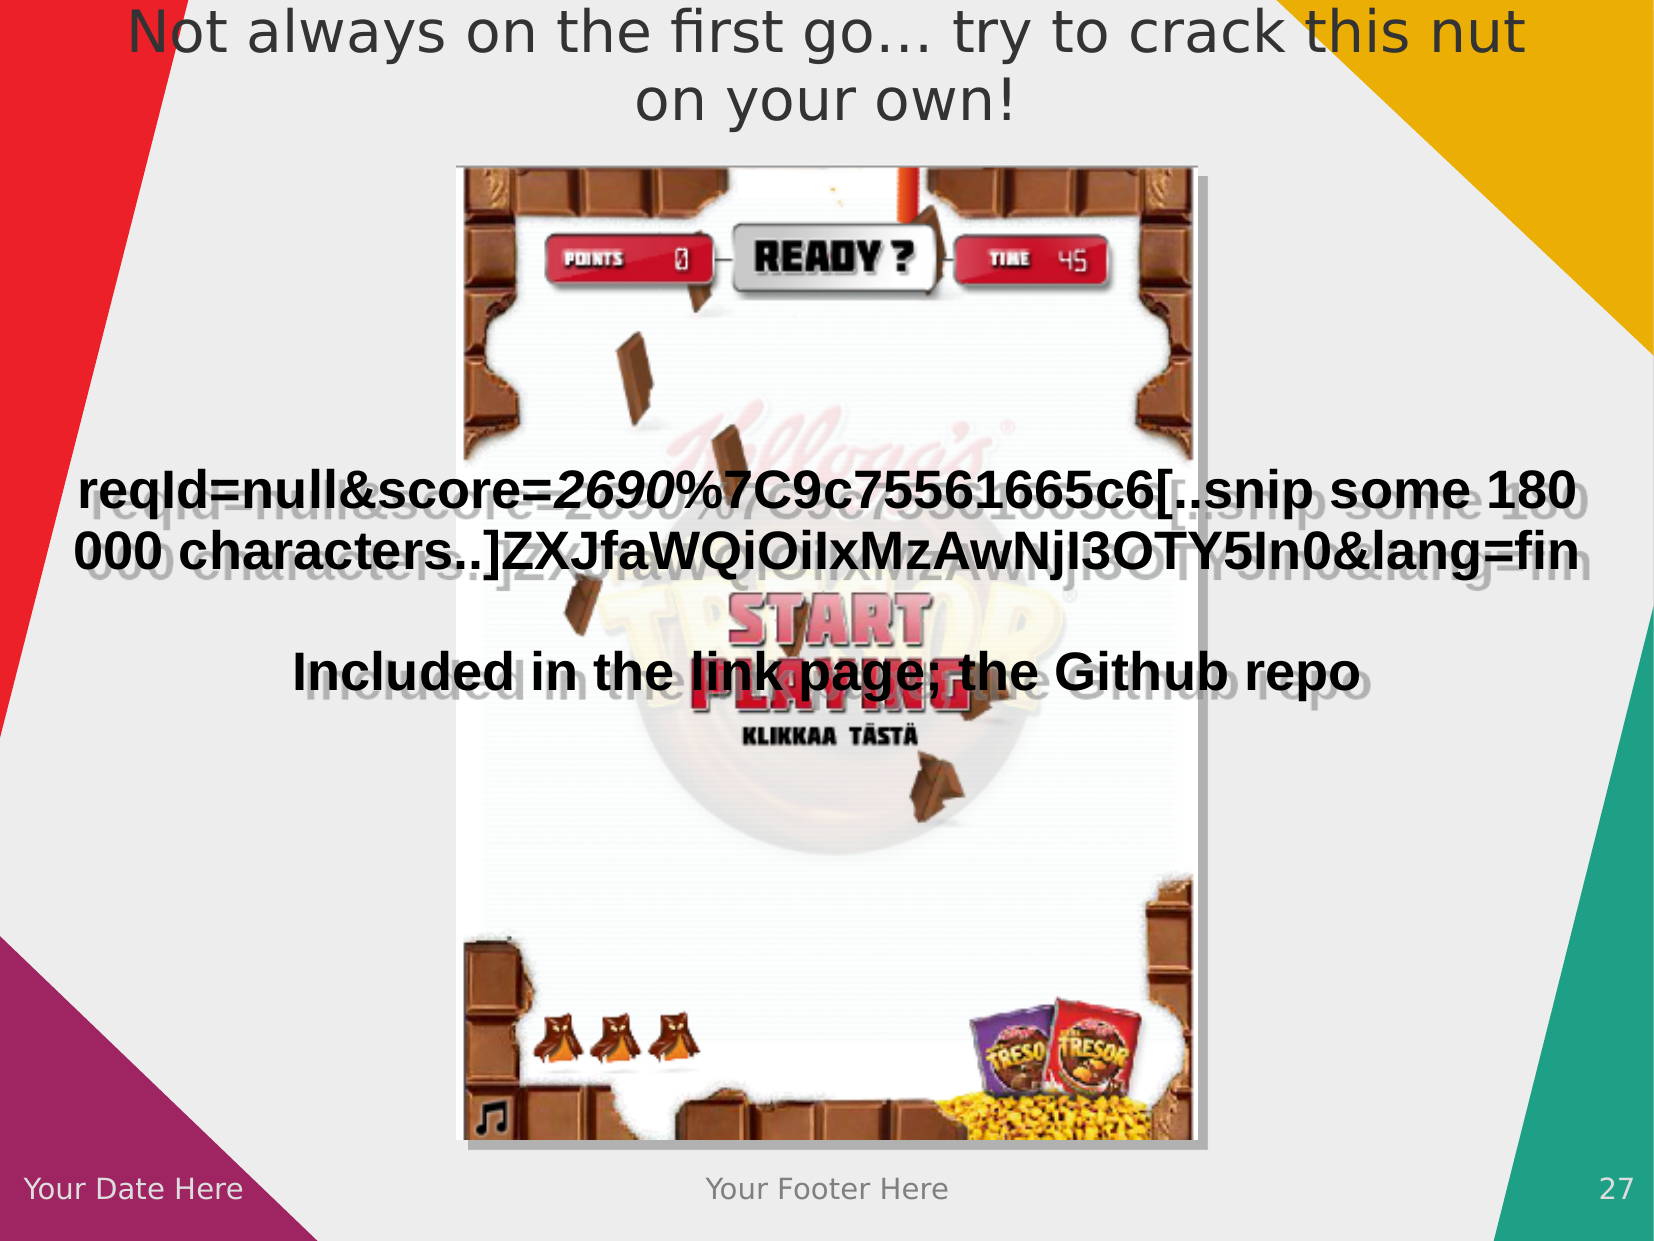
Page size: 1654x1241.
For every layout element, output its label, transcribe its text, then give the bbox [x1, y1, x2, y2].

picture [456, 710, 1198, 1141]
title Not always on the first go… try to crack this nut on your own! [114, 0, 1539, 135]
text_box reqId=null&score=2690%7C9c75561665c6[..snip some 180 000 characters..]ZXJfaWQiOiIxMzAwNjI3OTY5In0&lang=fin Included in the link page; the Github repo [48, 452, 1609, 710]
picture [456, 164, 1198, 452]
